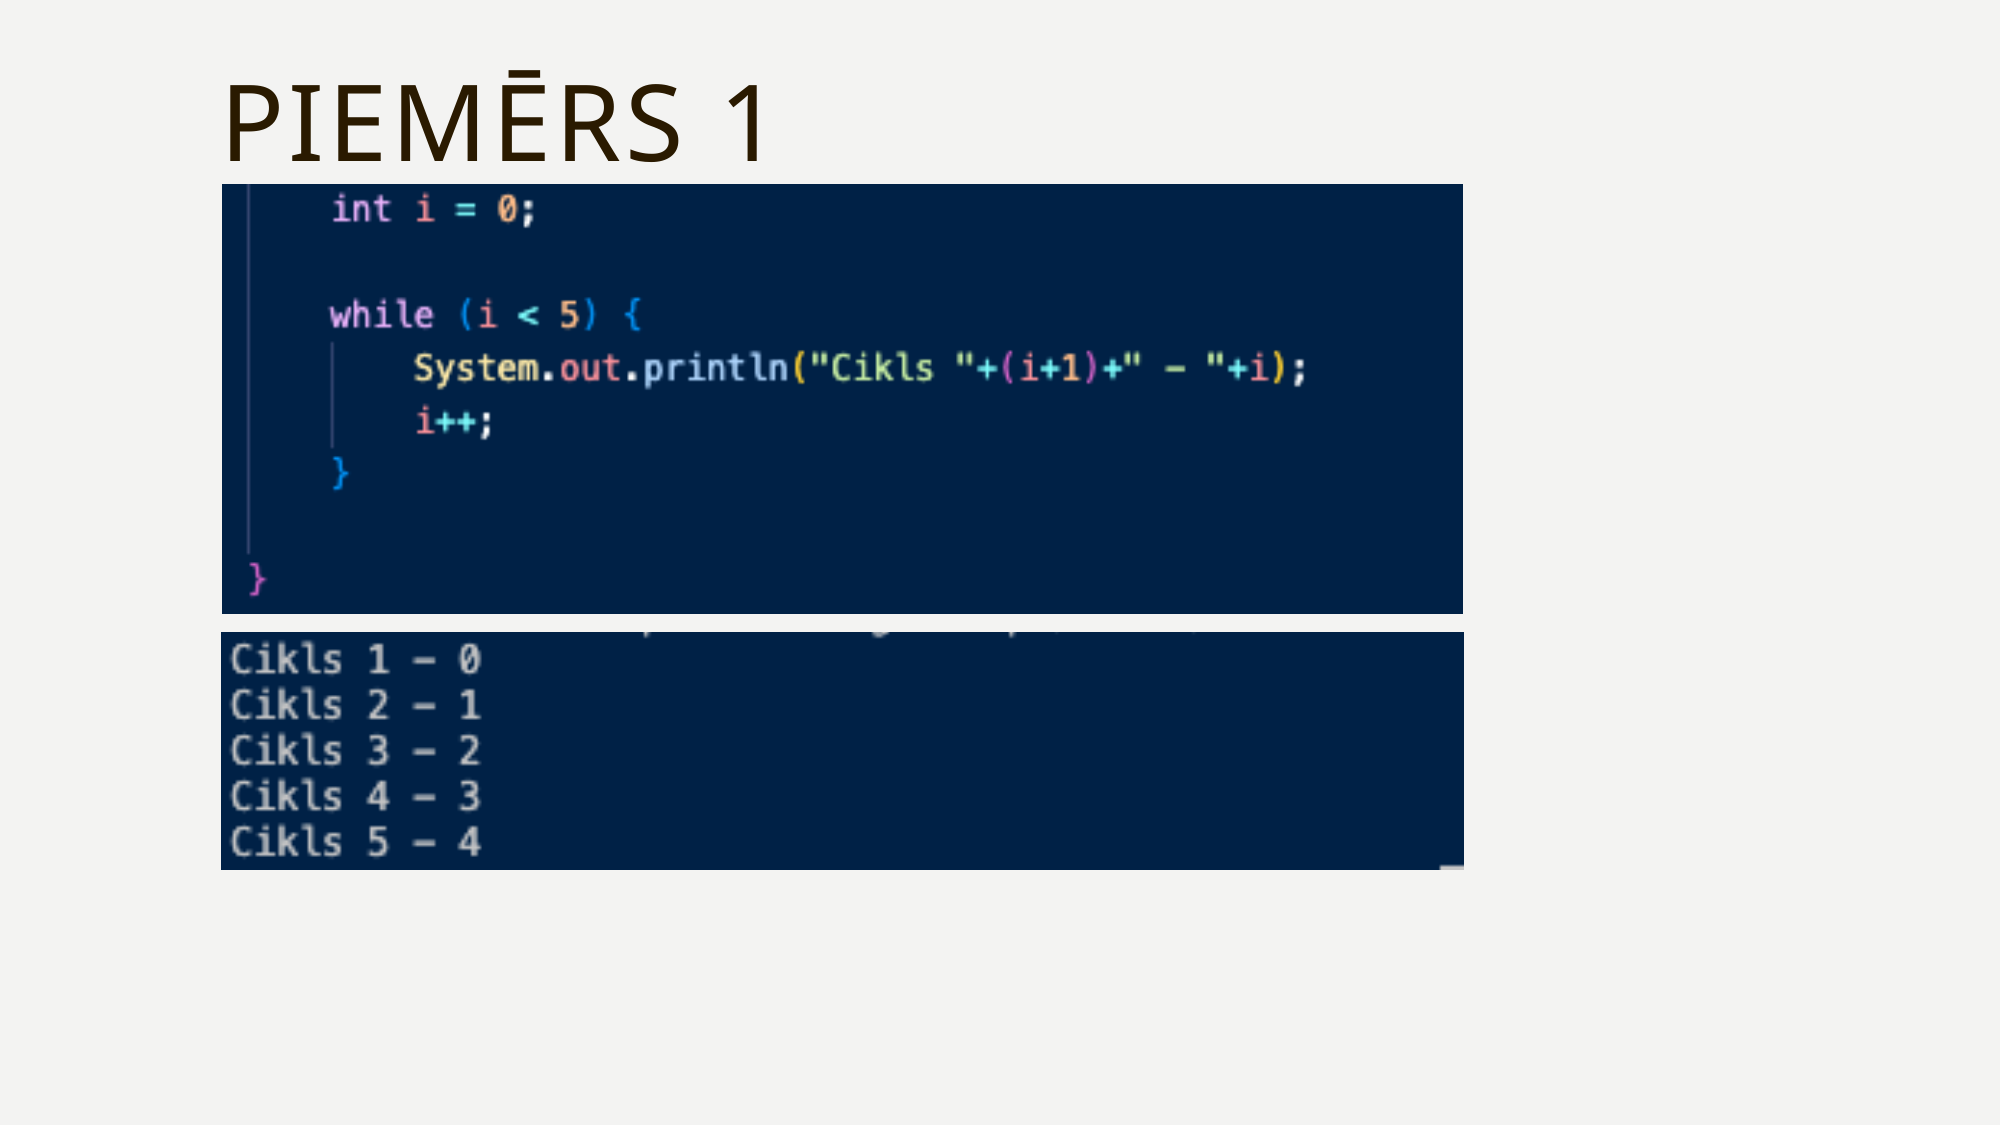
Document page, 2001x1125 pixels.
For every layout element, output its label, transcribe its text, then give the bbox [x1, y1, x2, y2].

picture [222, 184, 1463, 614]
title Piemērs 1 [205, 62, 1876, 308]
picture [221, 632, 1464, 870]
